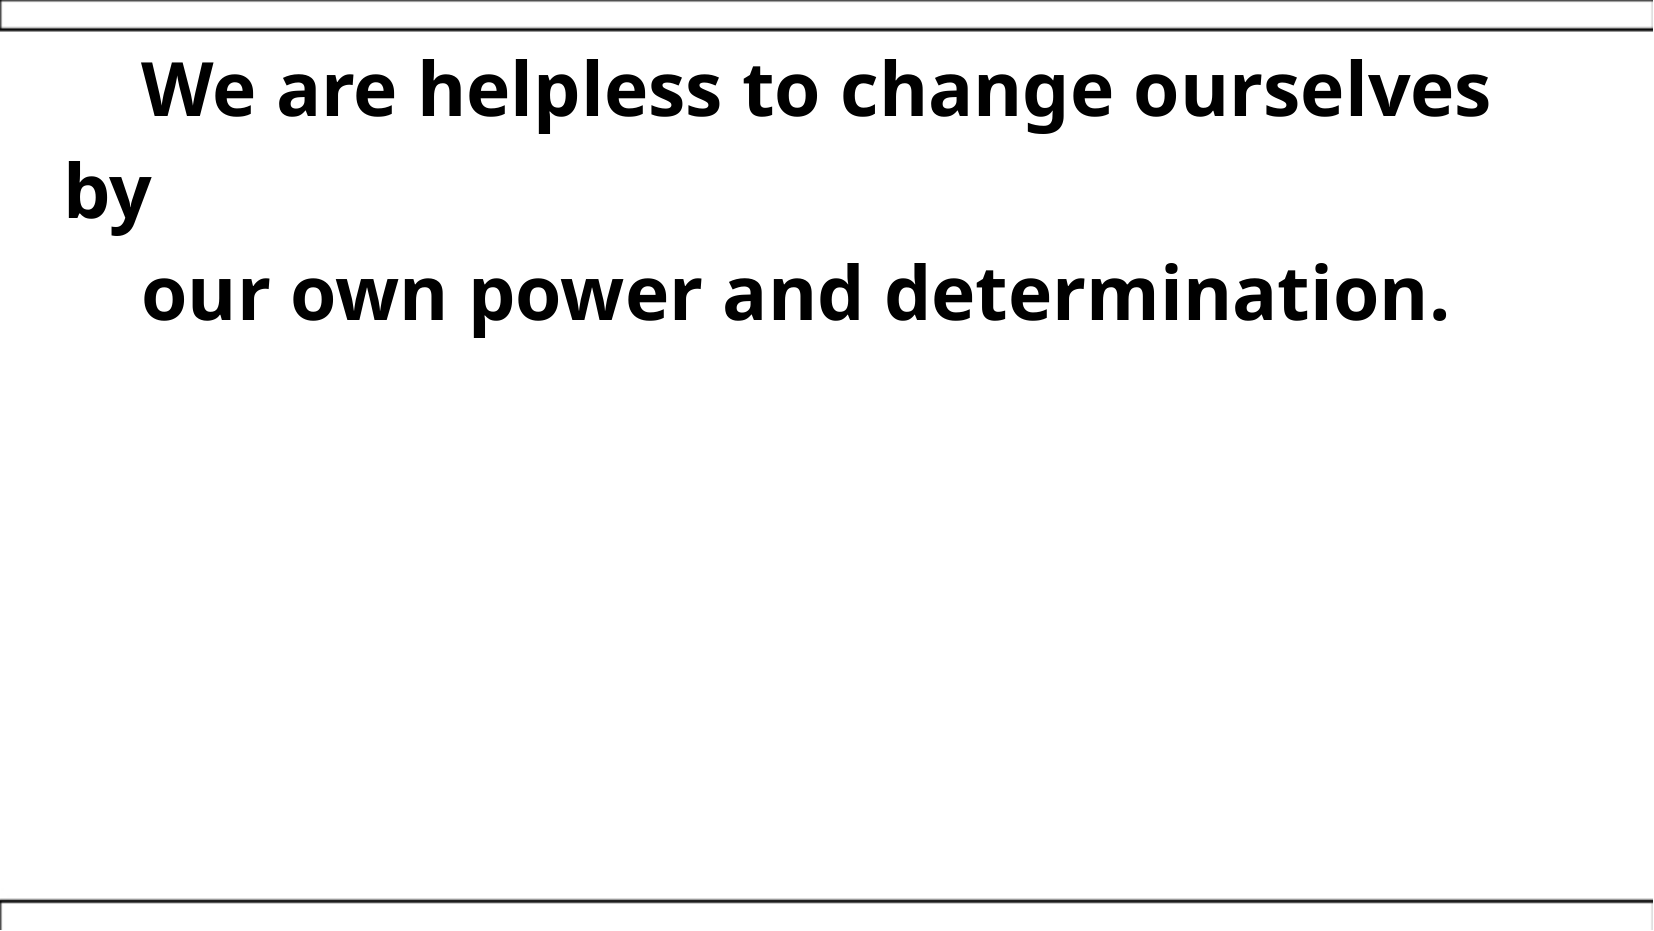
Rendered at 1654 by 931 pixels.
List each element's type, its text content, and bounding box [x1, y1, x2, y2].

text_box We are helpless to change ourselves by our own power and determination. [48, 28, 1608, 244]
picture [0, 0, 1653, 930]
